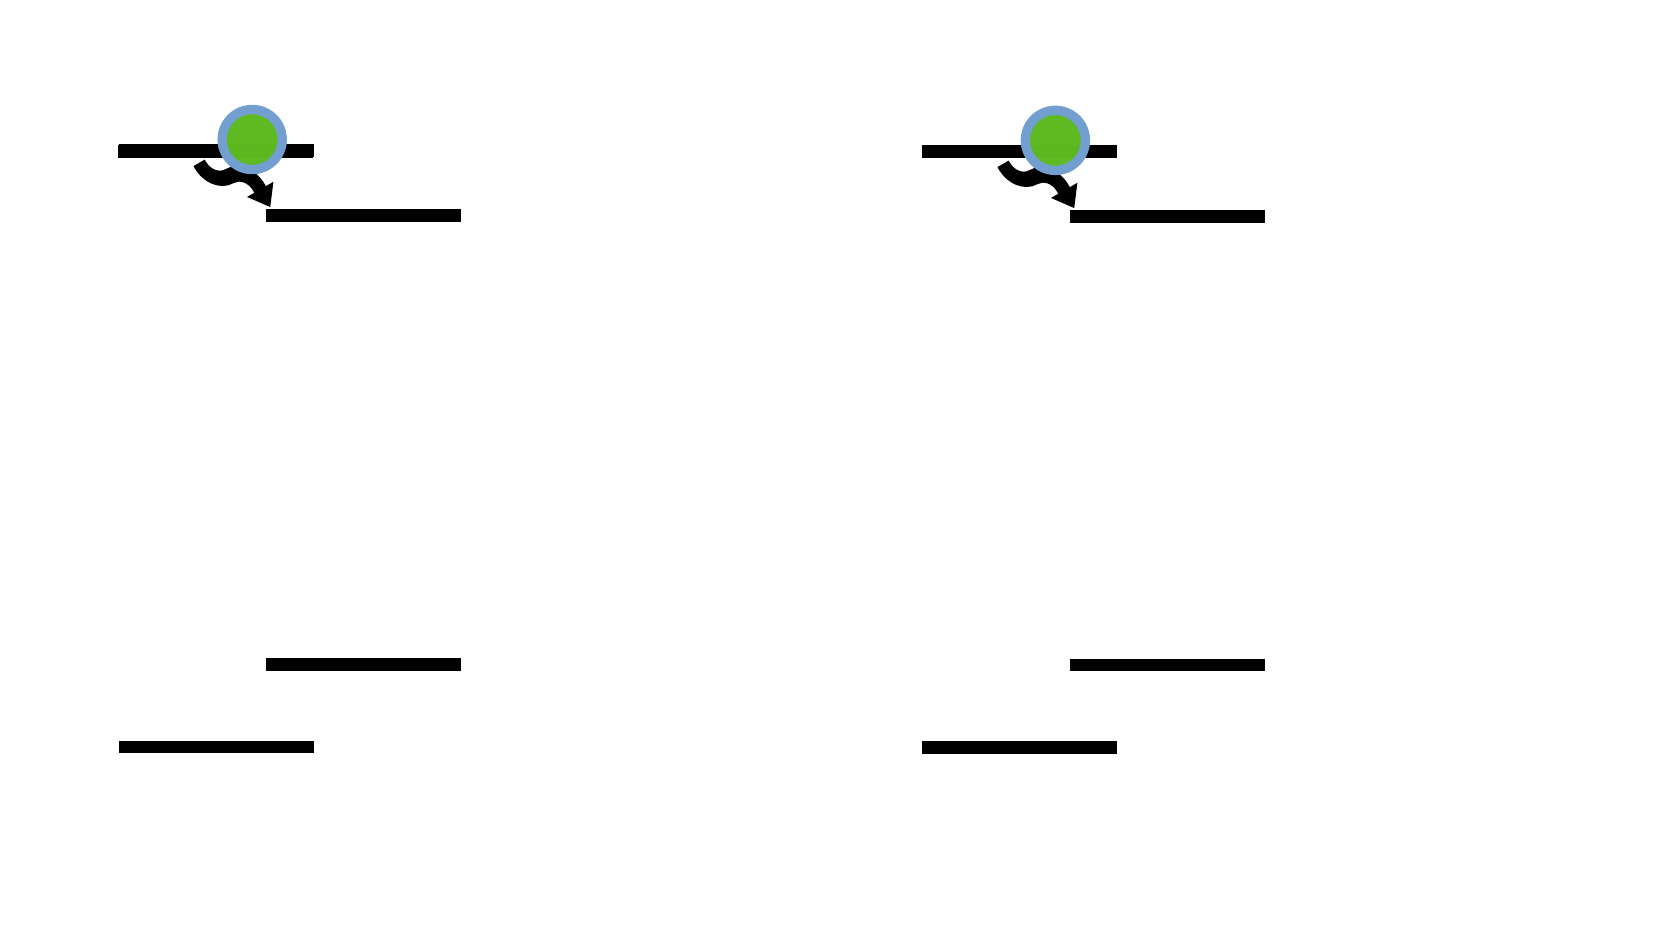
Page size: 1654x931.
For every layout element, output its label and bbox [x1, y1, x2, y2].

text_box [997, 110, 1086, 209]
text_box [193, 109, 283, 208]
